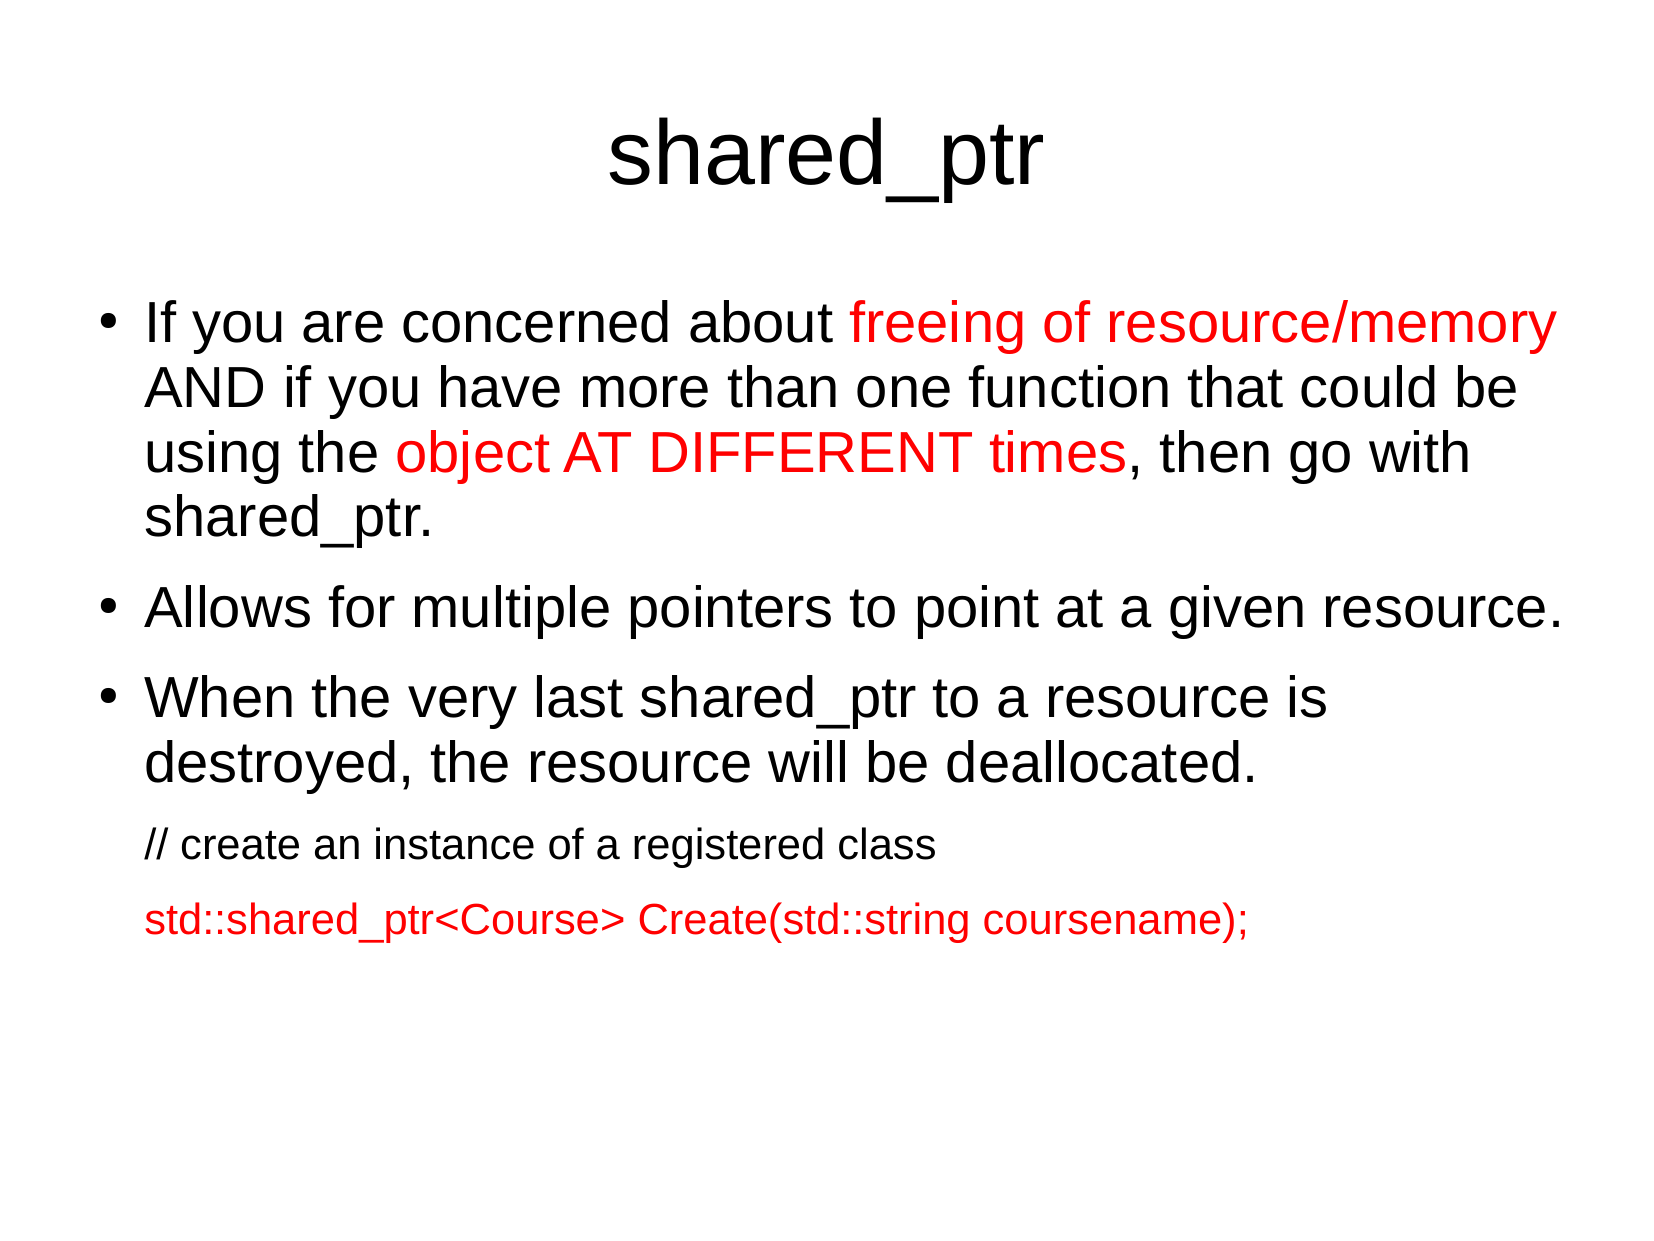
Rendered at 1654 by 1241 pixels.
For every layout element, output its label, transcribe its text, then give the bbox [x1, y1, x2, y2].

list If you are concerned about freeing of resource/memory AND if you have more than one function that could be using the object AT DIFFERENT times, then go with shared_ptr. Allows for multiple pointers to point at a given resource. When the very last shared_ptr to a resource is destroyed, the resource will be deallocated. // create an instance of a registered class std::shared_ptr<Course> Create(std::string coursename); [82, 290, 1571, 1010]
title shared_ptr [82, 49, 1571, 257]
